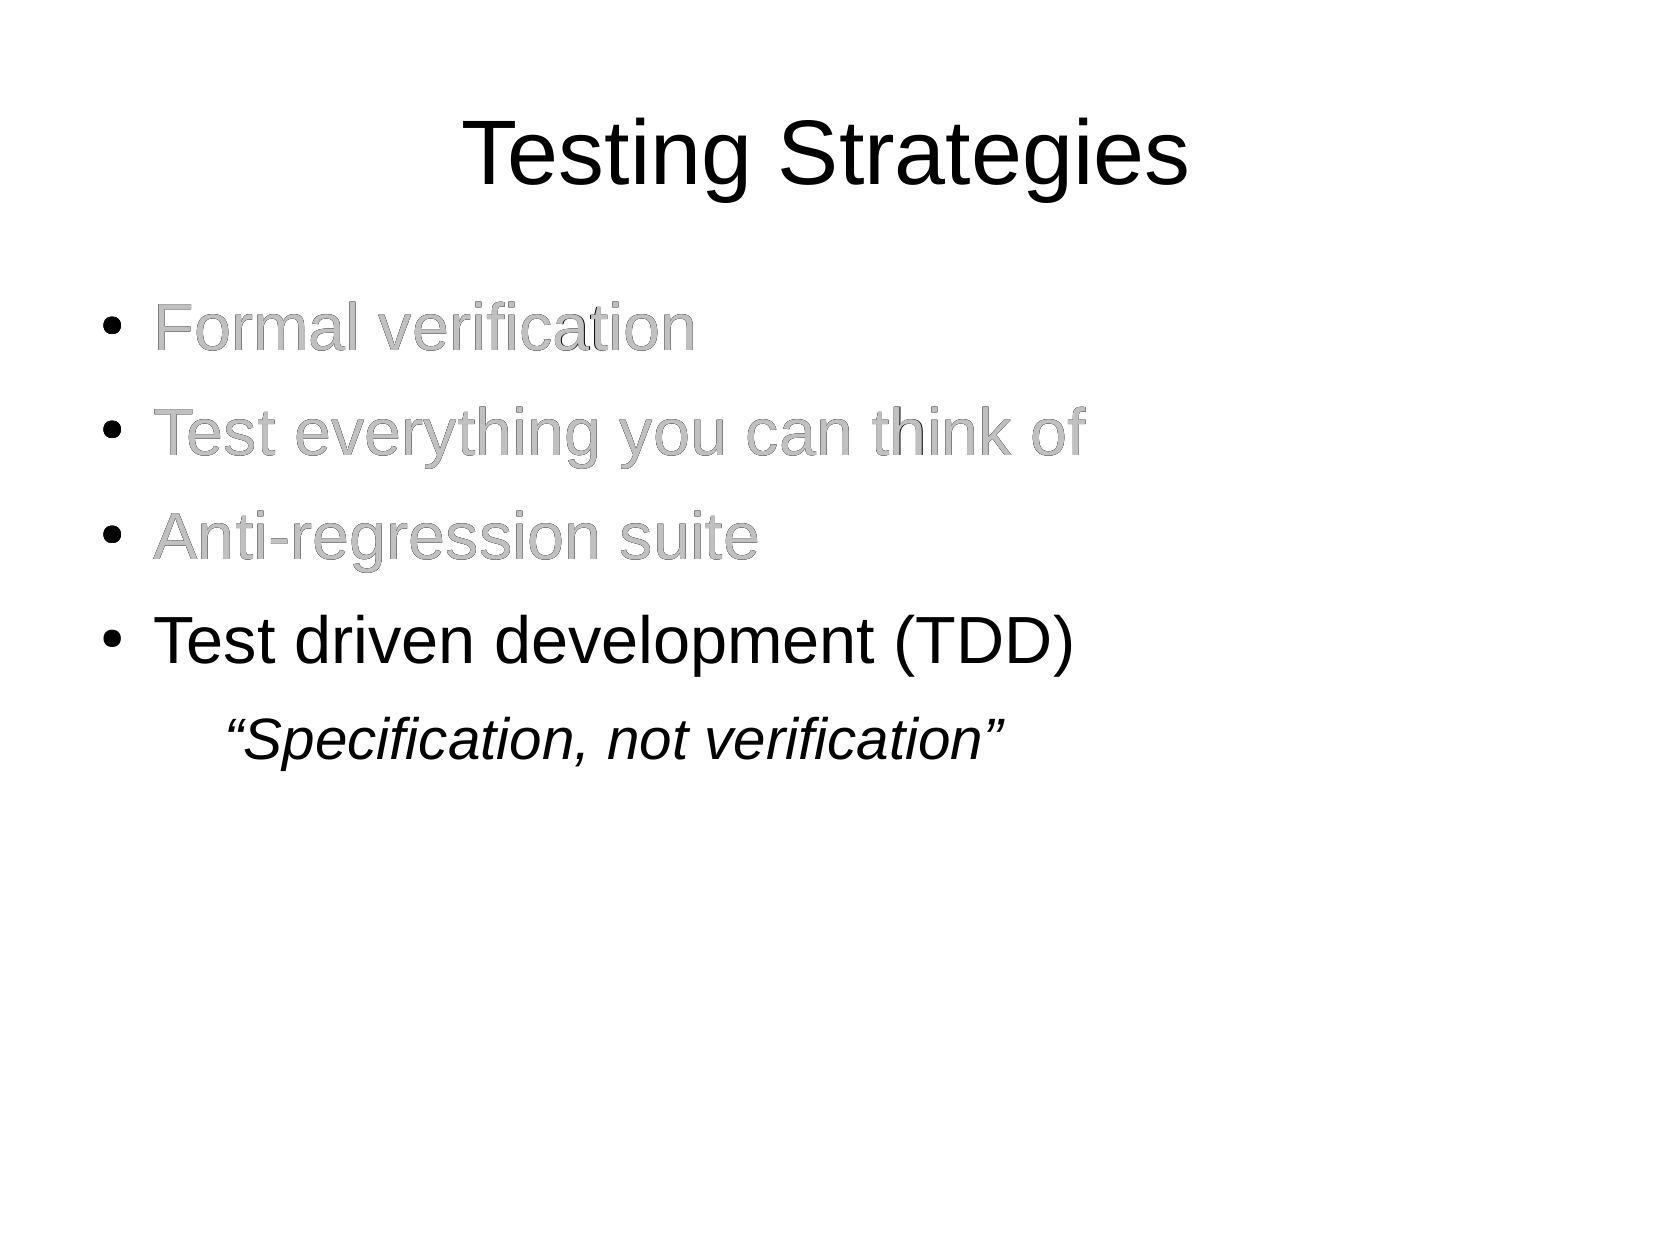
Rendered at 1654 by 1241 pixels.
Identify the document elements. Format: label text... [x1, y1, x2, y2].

list Formal verification Test everything you can think of Anti-regression suite Test driven development (TDD) “Specification, not verification” [82, 290, 1571, 1109]
title Testing Strategies [82, 49, 1571, 257]
